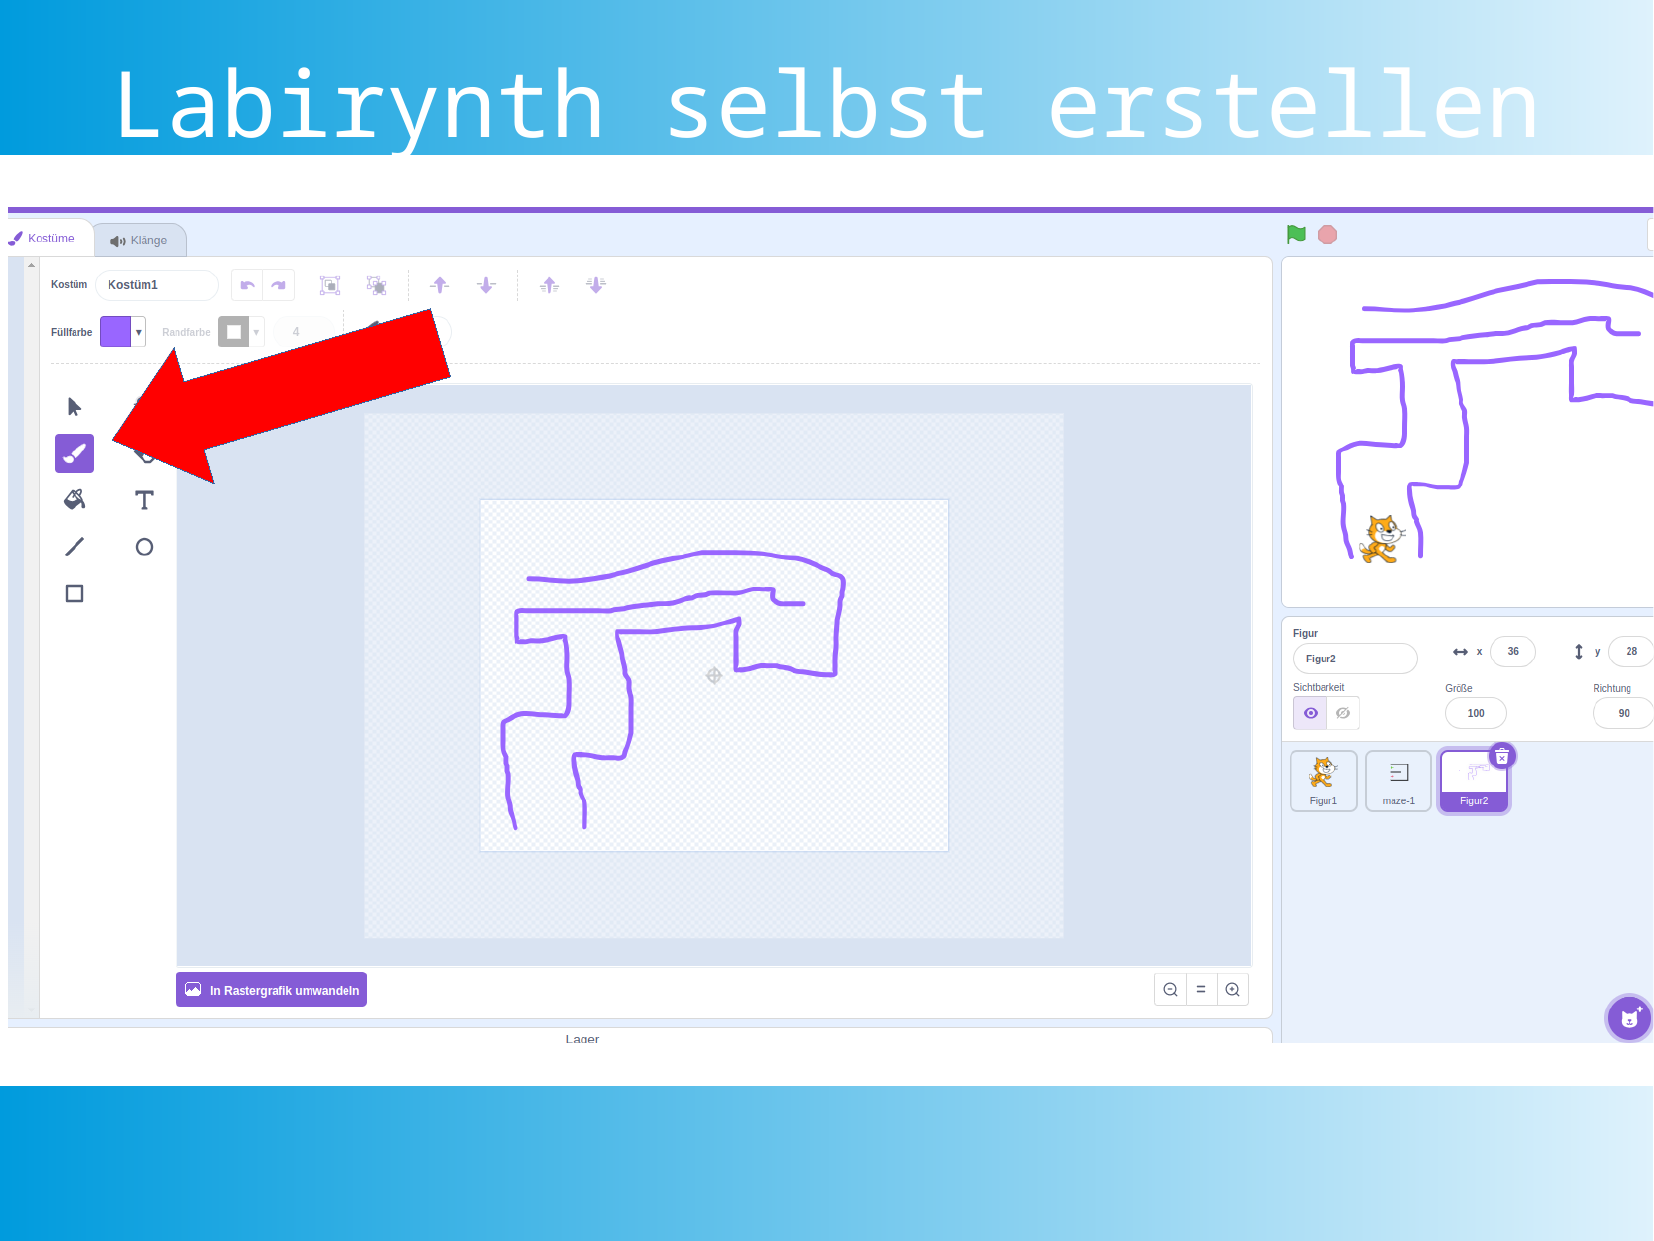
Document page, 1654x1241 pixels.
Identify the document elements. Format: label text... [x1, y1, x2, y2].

text_box [112, 308, 451, 484]
title Labirynth selbst erstellen [82, 40, 1571, 164]
picture [8, 207, 1654, 1043]
